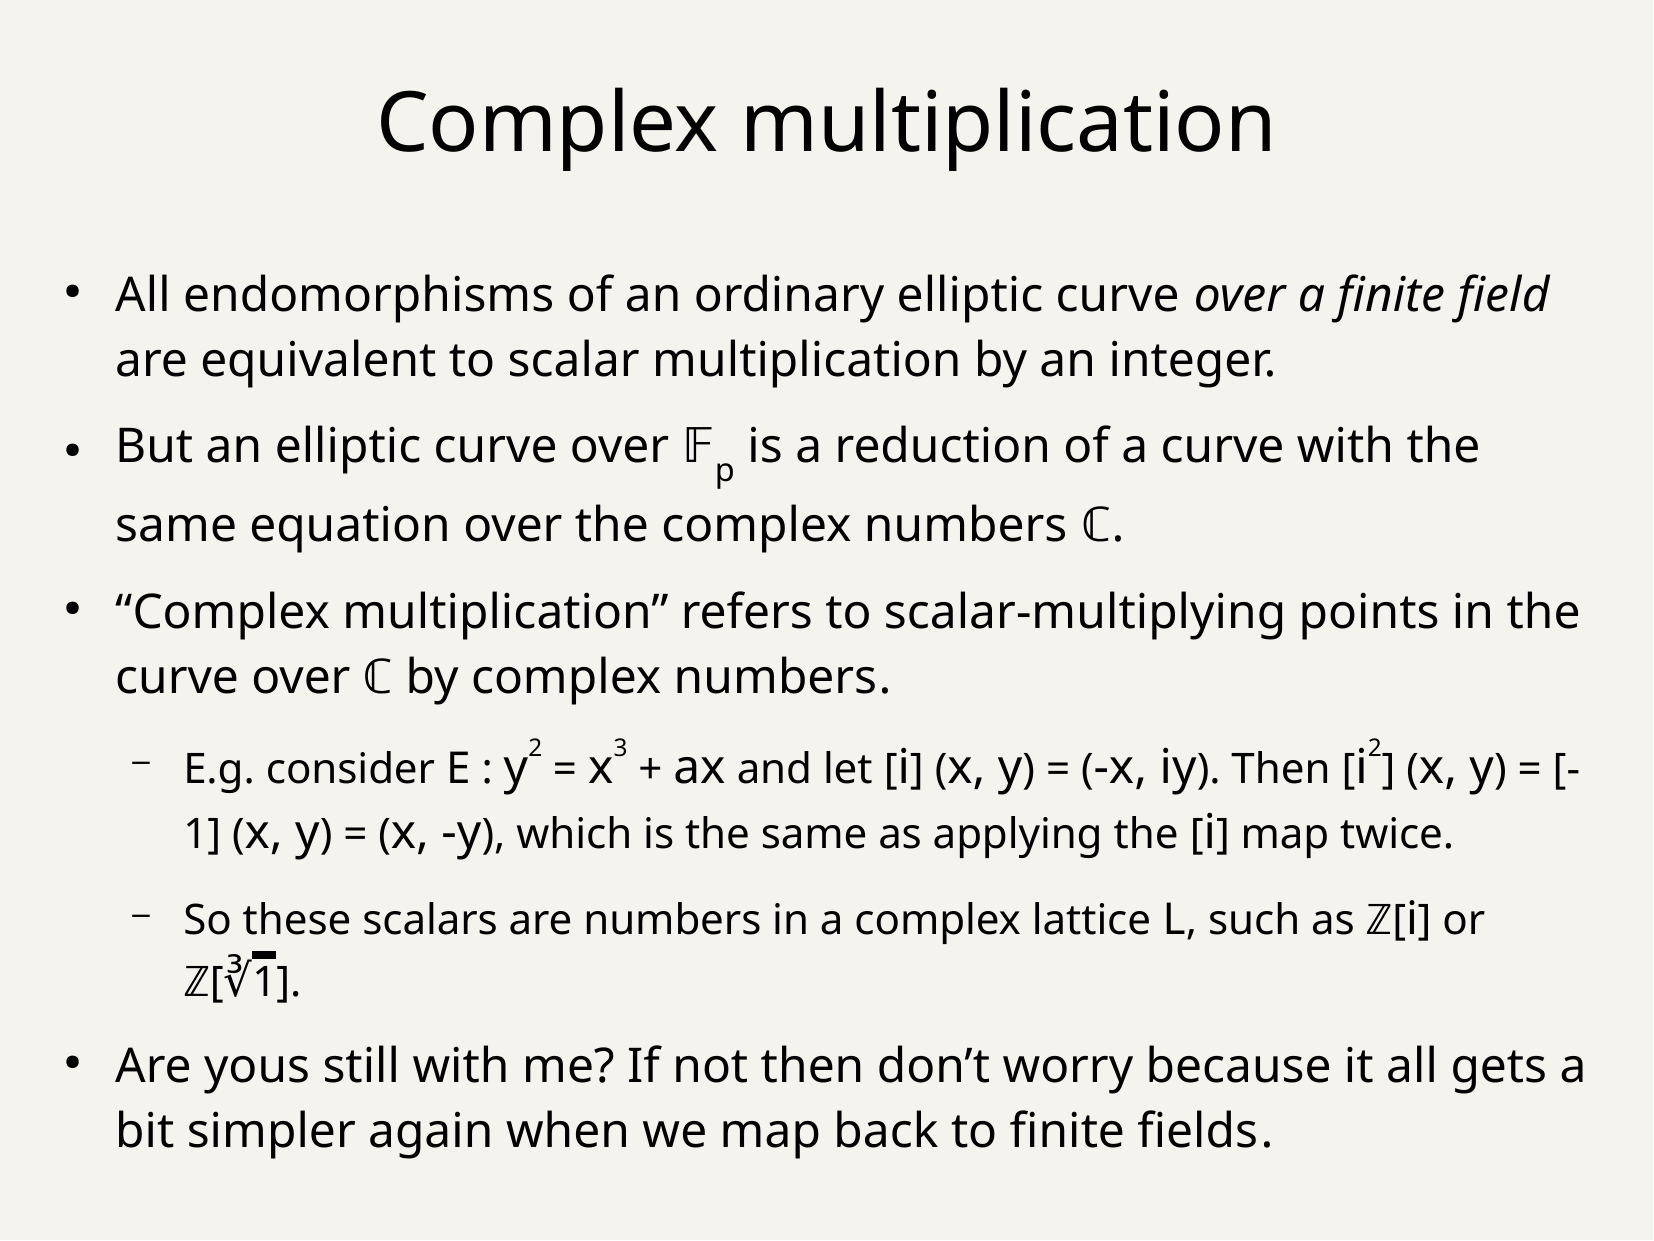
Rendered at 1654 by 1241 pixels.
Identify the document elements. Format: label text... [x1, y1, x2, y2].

list All endomorphisms of an ordinary elliptic curve over a finite field are equivalent to scalar multiplication by an integer. But an elliptic curve over 𝔽p is a reduction of a curve with the same equation over the complex numbers ℂ. “Complex multiplication” refers to scalar-multiplying points in the curve over ℂ by complex numbers. E.g. consider E : y2 = x3 + ax and let [i] (x, y) = (-x, iy). Then [i2] (x, y) = [-1] (x, y) = (x, -y), which is the same as applying the [i] map twice. So these scalars are numbers in a complex lattice L, such as ℤ[i] or ℤ[∛1]. Are yous still with me? If not then don’t worry because it all gets a bit simpler again when we map back to finite fields. [47, 259, 1595, 1170]
title Complex multiplication [82, 49, 1571, 189]
